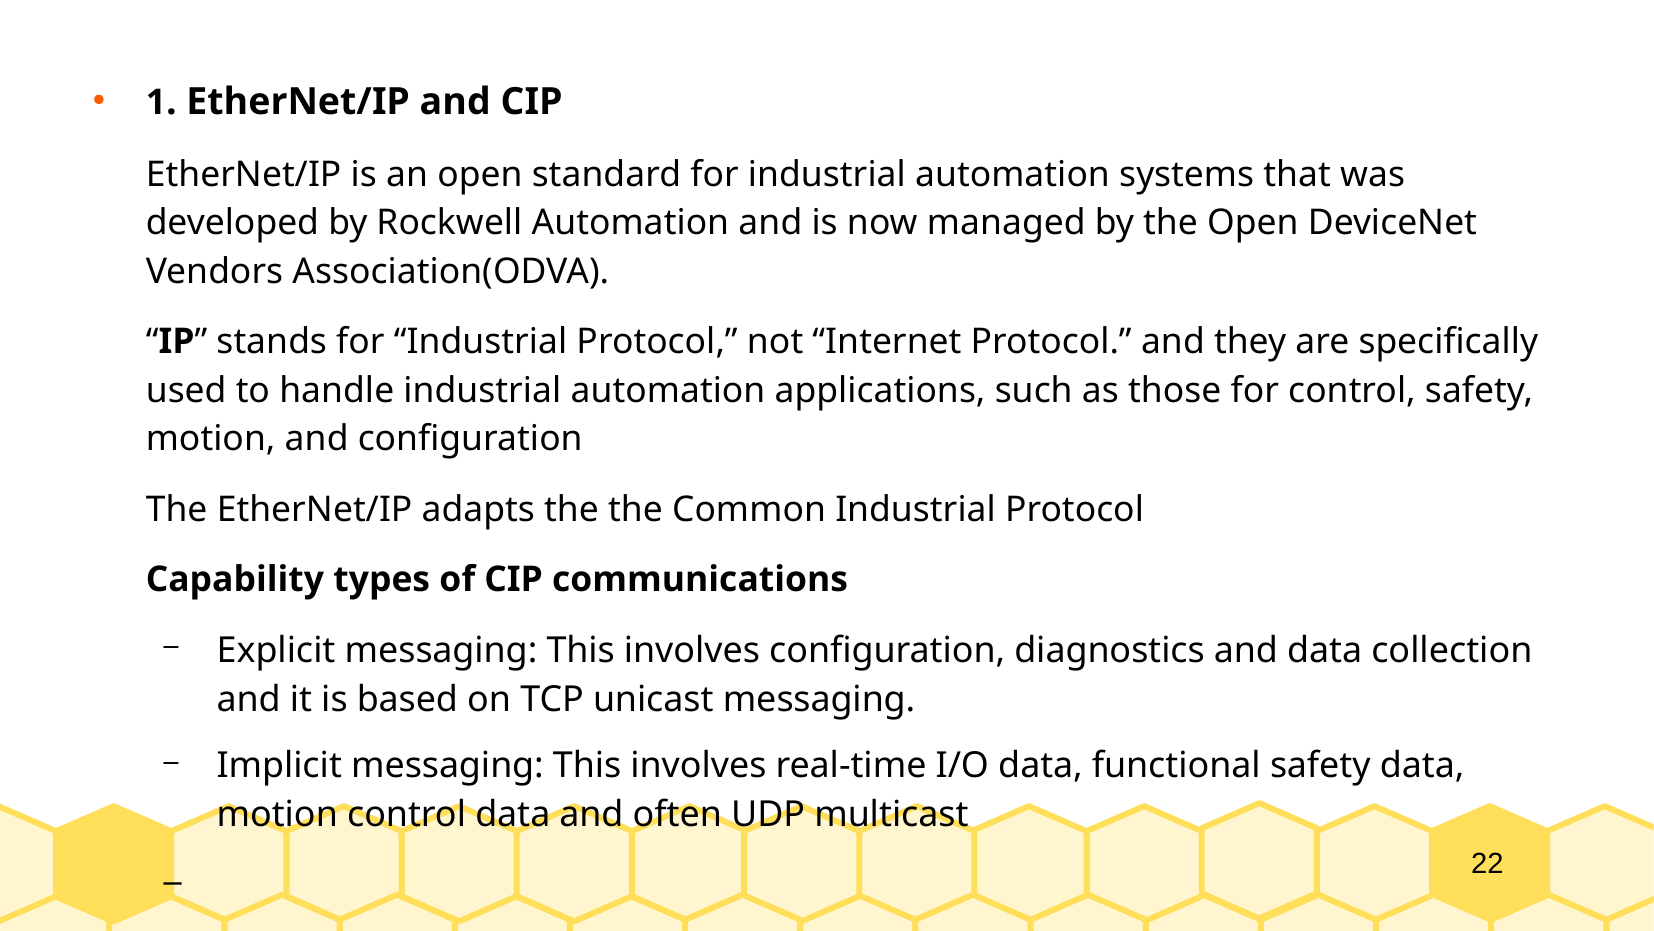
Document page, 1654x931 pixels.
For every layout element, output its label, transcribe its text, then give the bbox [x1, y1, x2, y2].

list 1. EtherNet/IP and CIP EtherNet/IP is an open standard for industrial automation systems that was developed by Rockwell Automation and is now managed by the Open DeviceNet Vendors Association(ODVA). “IP” stands for “Industrial Protocol,” not “Internet Protocol.” and they are specifically used to handle industrial automation applications, such as those for control, safety, motion, and configuration The EtherNet/IP adapts the the Common Industrial Protocol Capability types of CIP communications Explicit messaging: This involves configuration, diagnostics and data collection and it is based on TCP unicast messaging. Implicit messaging: This involves real-time I/O data, functional safety data, motion control data and often UDP multicast [75, 75, 1564, 931]
